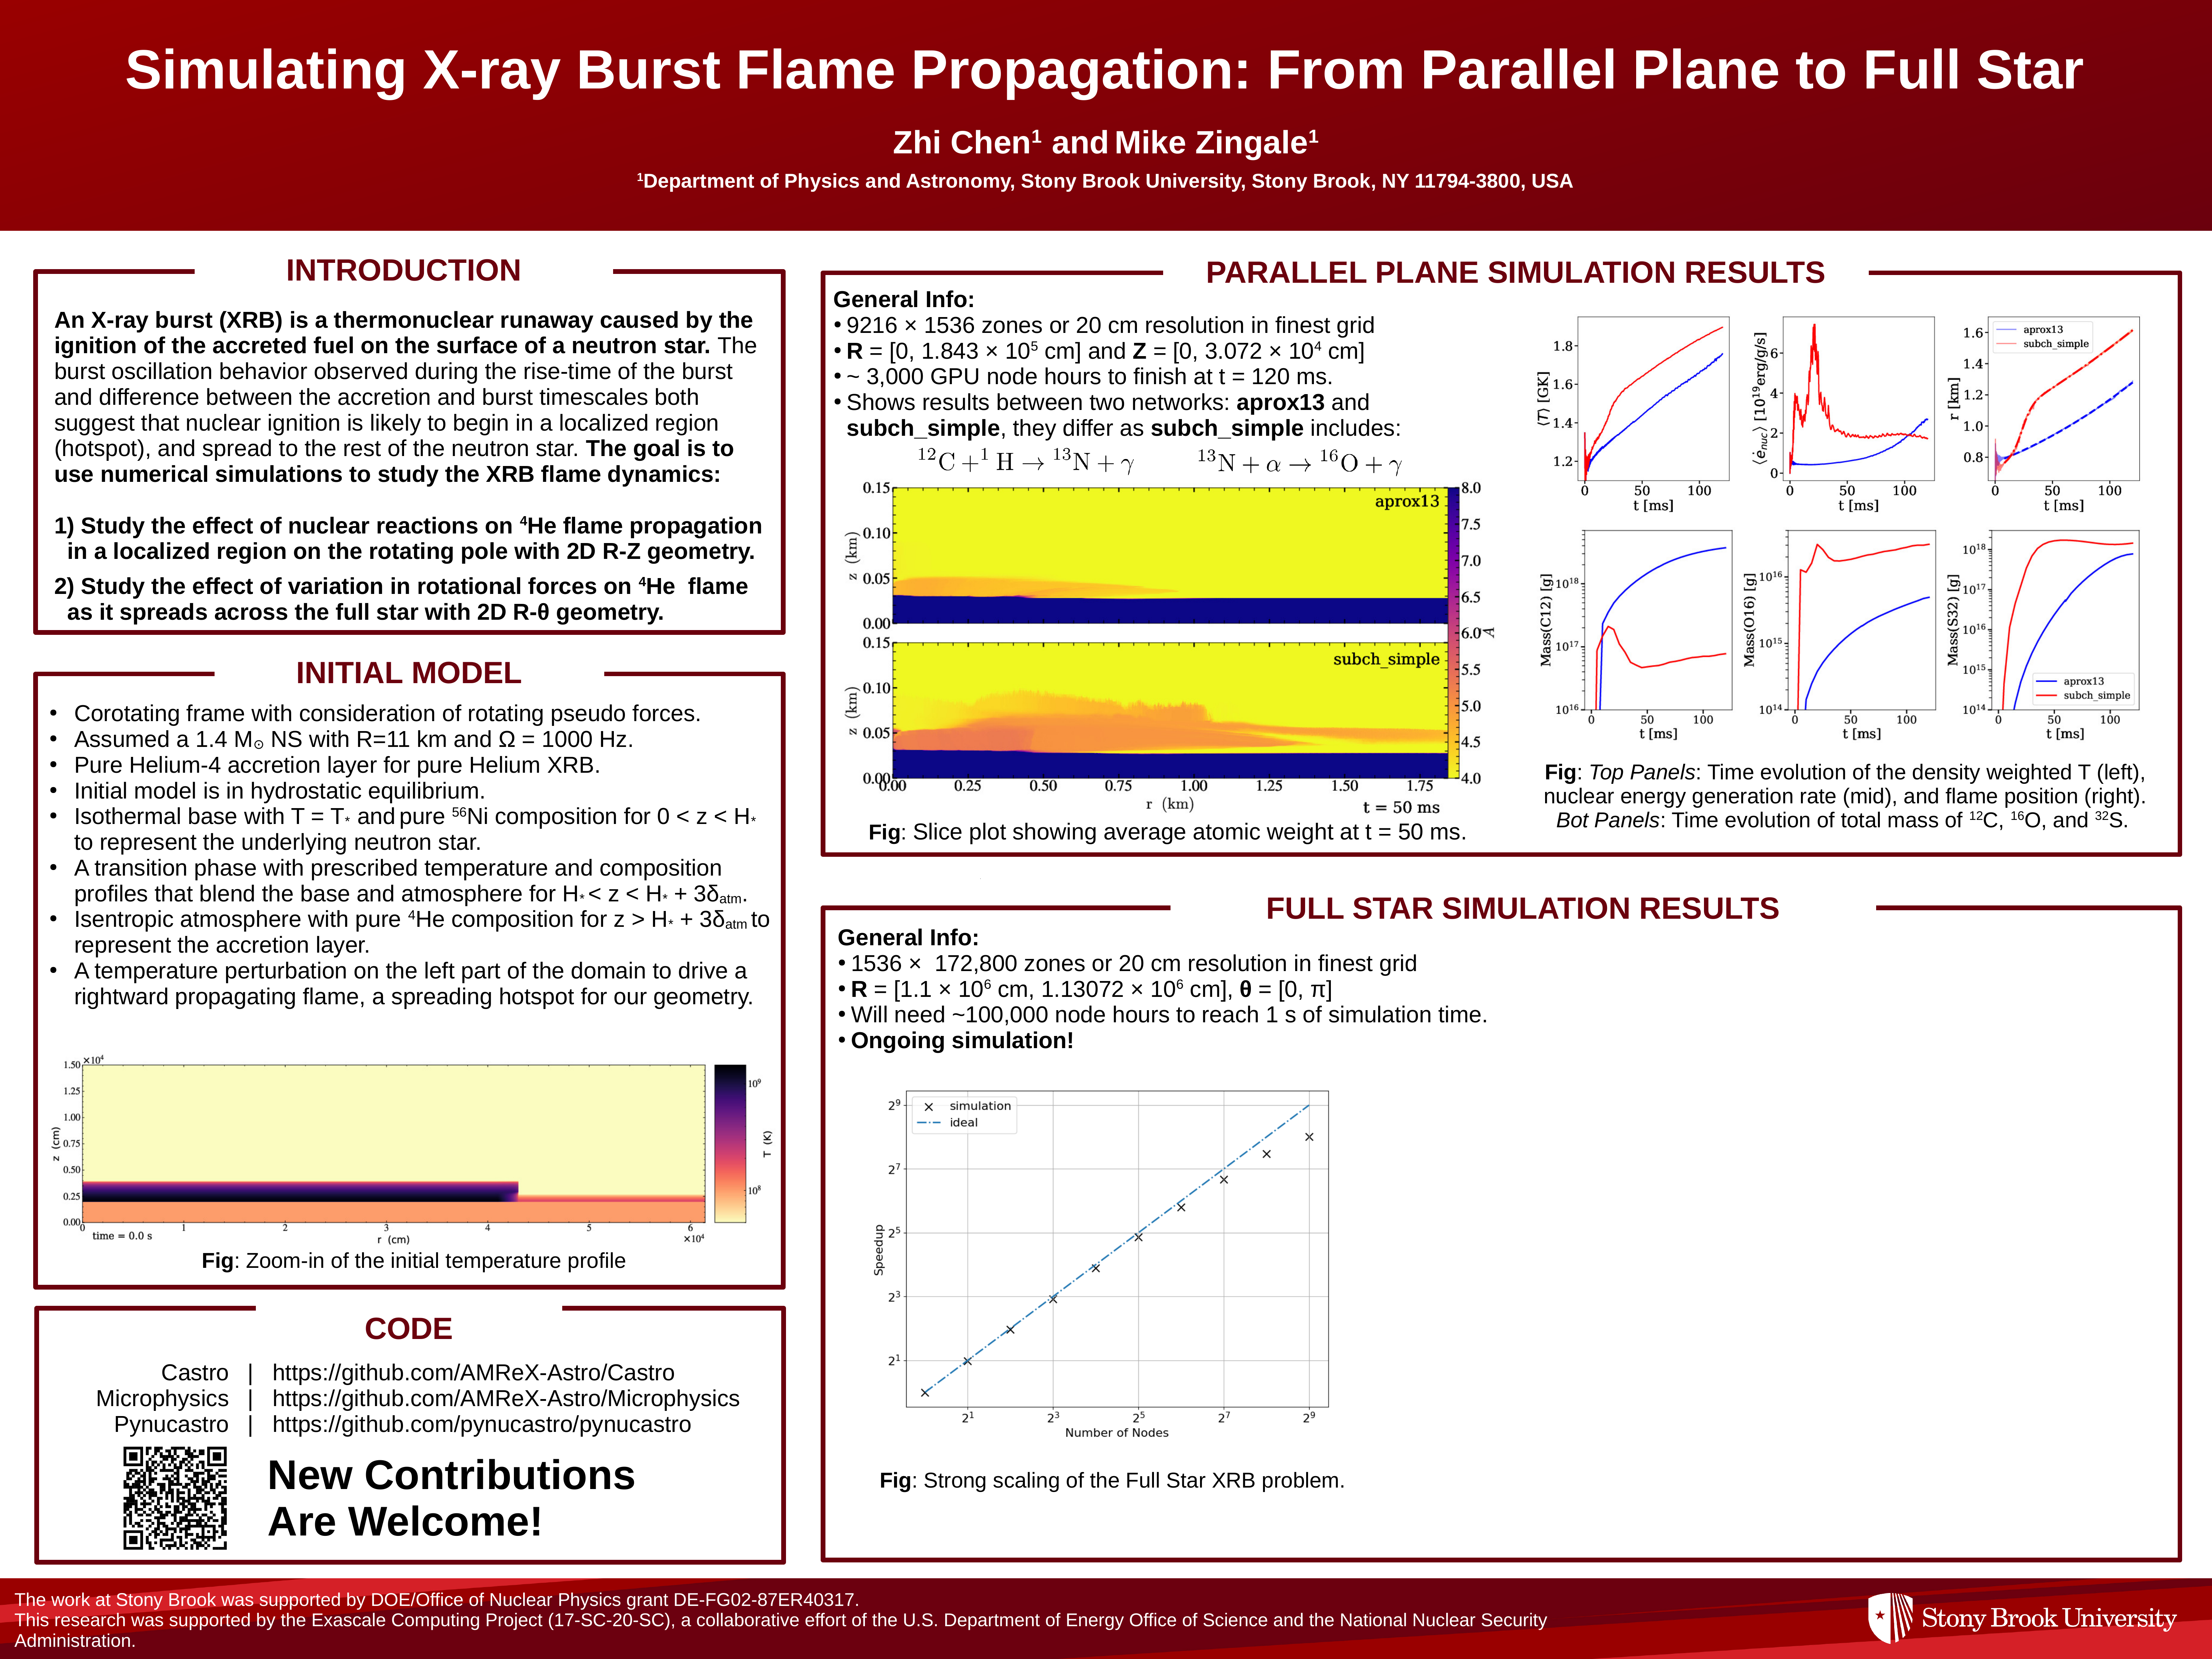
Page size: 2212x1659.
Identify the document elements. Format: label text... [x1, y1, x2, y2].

text_box Castro Microphysics Pynucastro [27, 1357, 235, 1440]
text_box [36, 1308, 784, 1562]
text_box An X-ray burst (XRB) is a thermonuclear runaway caused by the ignition of the accreted fuel on the surface of a neutron star. The burst oscillation behavior observed during the rise-time of the burst and difference between the accretion and burst timescales both suggest that nuclear ignition is likely to begin in a localized region (hotspot), and spread to the rest of the neutron star. The goal is to use numerical simulations to study the XRB flame dynamics: Study the effect of nuclear reactions on 4He flame propagation in a localized region on the rotating pole with 2D R-Z geometry. Study the effect of variation in rotational forces on 4He flame as it spreads across the full star with 2D R-θ geometry. [49, 304, 779, 627]
picture [919, 448, 1134, 475]
picture [1537, 527, 2143, 745]
text_box Fig: Zoom-in of the initial temperature profile [59, 1246, 770, 1287]
text_box General Info: 9216 × 1536 zones or 20 cm resolution in finest grid R = [0, 1.843 × 105 cm] and Z = [0, 3.072 × 104 cm] ~ 3,000 GPU node hours to finish at t = 120 ms. Shows results between two networks: aprox13 and subch_simple, they differ as subch_simple includes: [828, 284, 1526, 448]
text_box INTRODUCTION [195, 236, 613, 304]
picture [48, 1053, 777, 1250]
picture [1534, 314, 2143, 516]
picture [0, 1578, 2212, 1659]
picture [861, 1078, 1341, 1452]
text_box PARALLEL PLANE SIMULATION RESULTS [1163, 238, 1869, 307]
text_box General Info: 1536 × 172,800 zones or 20 cm resolution in finest grid R = [1.1 × 106 cm, 1.13072 × 106 cm], θ = [0, π] Will need ~100,000 node hours to reach 1 s of simulation time. Ongoing simulation! [832, 922, 1530, 1056]
picture [119, 1442, 230, 1555]
text_box [823, 273, 2180, 855]
text_box FULL STAR SIMULATION RESULTS [1171, 869, 1876, 947]
text_box Fig: Strong scaling of the Full Star XRB problem. [857, 1465, 1369, 1507]
text_box [823, 908, 2180, 1560]
text_box | https://github.com/AMReX-Astro/Castro | https://github.com/AMReX-Astro/Microphysics | https://github.com/pynucastro/pynucastro [242, 1357, 756, 1465]
text_box INITIAL MODEL [215, 648, 604, 697]
picture [1199, 449, 1402, 476]
text_box [35, 271, 783, 633]
text_box Corotating frame with consideration of rotating pseudo forces. Assumed a 1.4 M⊙ NS with R=11 km and Ω = 1000 Hz. Pure Helium-4 accretion layer for pure Helium XRB. Initial model is in hydrostatic equilibrium. Isothermal base with T = T* and pure 56Ni composition for 0 < z < H* to represent the underlying neutron star. A transition phase with prescribed temperature and composition profiles that blend the base and atmosphere for H* < z < H* + 3δatm. Isentropic atmosphere with pure 4He composition for z > H* + 3δatm to represent the accretion layer. A temperature perturbation on the left part of the domain to drive a rightward propagating flame, a spreading hotspot for our geometry. [44, 698, 776, 1075]
text_box The work at Stony Brook was supported by DOE/Office of Nuclear Physics grant DE-FG02-87ER40317. This research was supported by the Exascale Computing Project (17-SC-20-SC), a collaborative effort of the U.S. Department of Energy Office of Science and the National Nuclear Security Administration. [9, 1586, 1583, 1659]
text_box Fig: Top Panels: Time evolution of the density weighted T (left), nuclear energy generation rate (mid), and flame position (right). Bot Panels: Time evolution of total mass of 12C, 16O, and 32S. [1521, 757, 2171, 835]
text_box CODE [256, 1294, 562, 1357]
text_box New Contributions Are Welcome! [262, 1449, 654, 1547]
text_box Simulating X-ray Burst Flame Propagation: From Parallel Plane to Full Star Zhi Chen1 and Mike Zingale1 1Department of Physics and Astronomy, Stony Brook University, Stony Brook, NY 11794-3800, USA [0, 0, 2212, 231]
text_box [35, 674, 783, 1287]
text_box Fig: Slice plot showing average atomic weight at t = 50 ms. [857, 816, 1479, 873]
picture [841, 479, 1502, 821]
